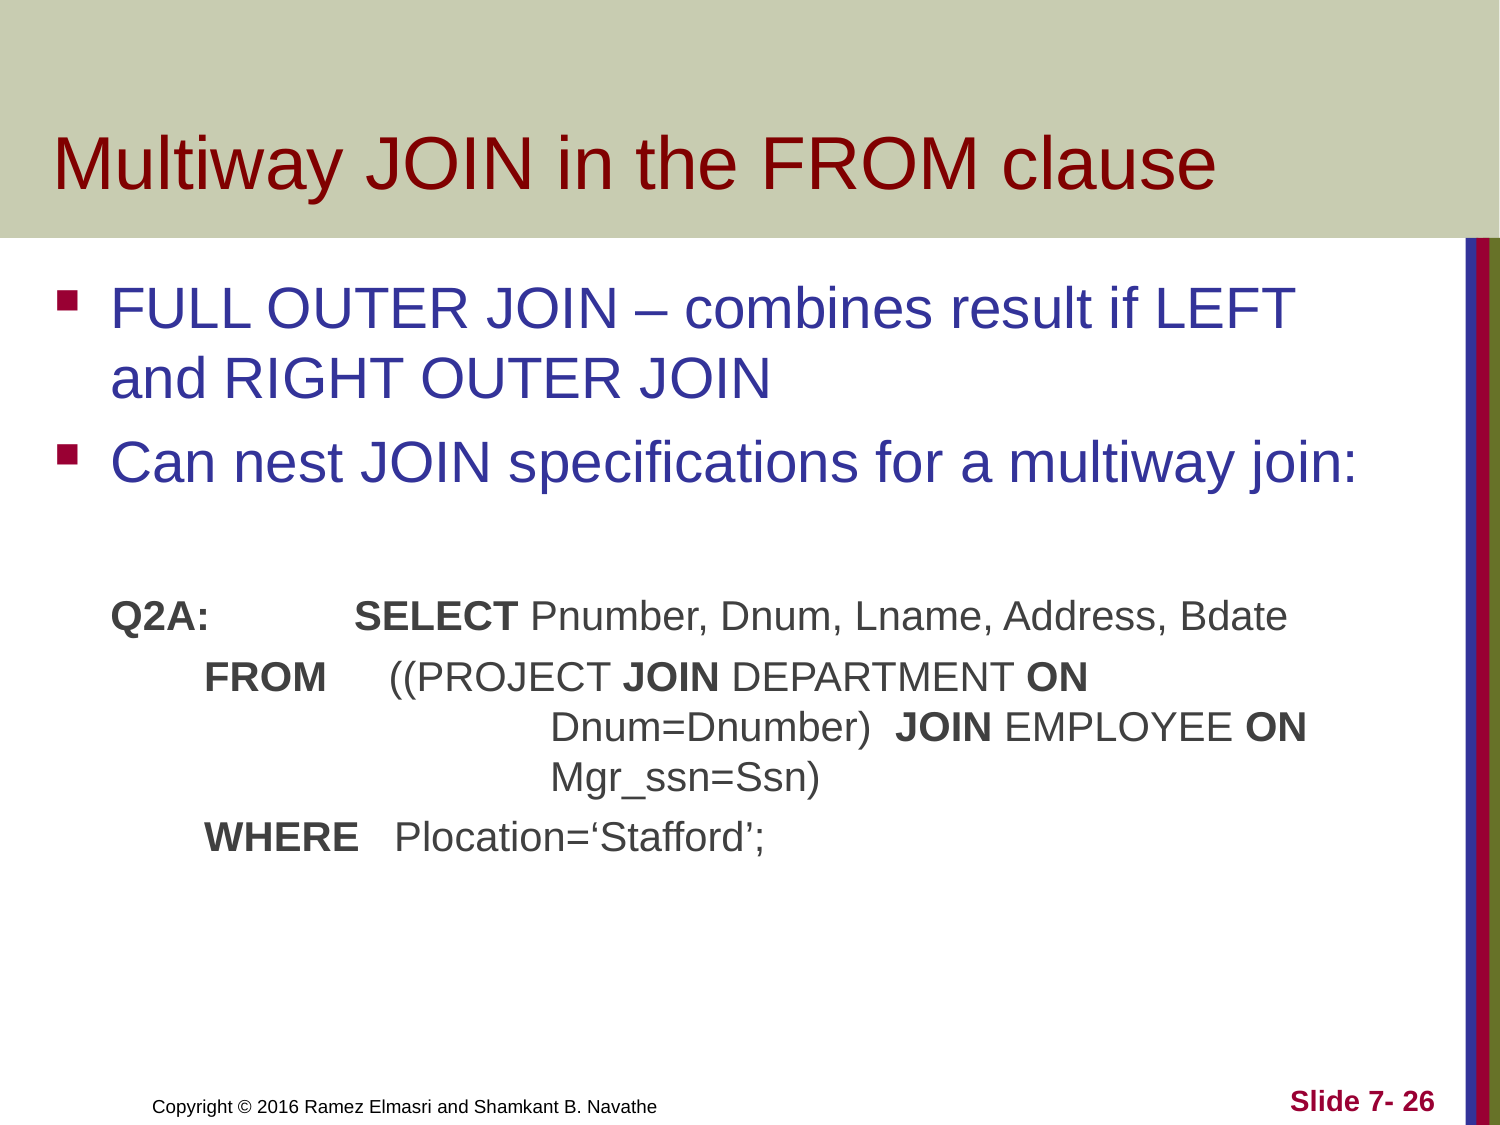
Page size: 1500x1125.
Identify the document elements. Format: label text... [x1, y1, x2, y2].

list FULL OUTER JOIN – combines result if LEFT and RIGHT OUTER JOIN Can nest JOIN specifications for a multiway join: Q2A: SELECT Pnumber, Dnum, Lname, Address, Bdate FROM ((PROJECT JOIN DEPARTMENT ON Dnum=Dnumber) JOIN EMPLOYEE ON Mgr_ssn=Ssn) WHERE Plocation=‘Stafford’; [39, 262, 1400, 1013]
title Multiway JOIN in the FROM clause [37, 49, 1317, 213]
text_box Slide 7- <number> [1137, 1050, 1450, 1125]
